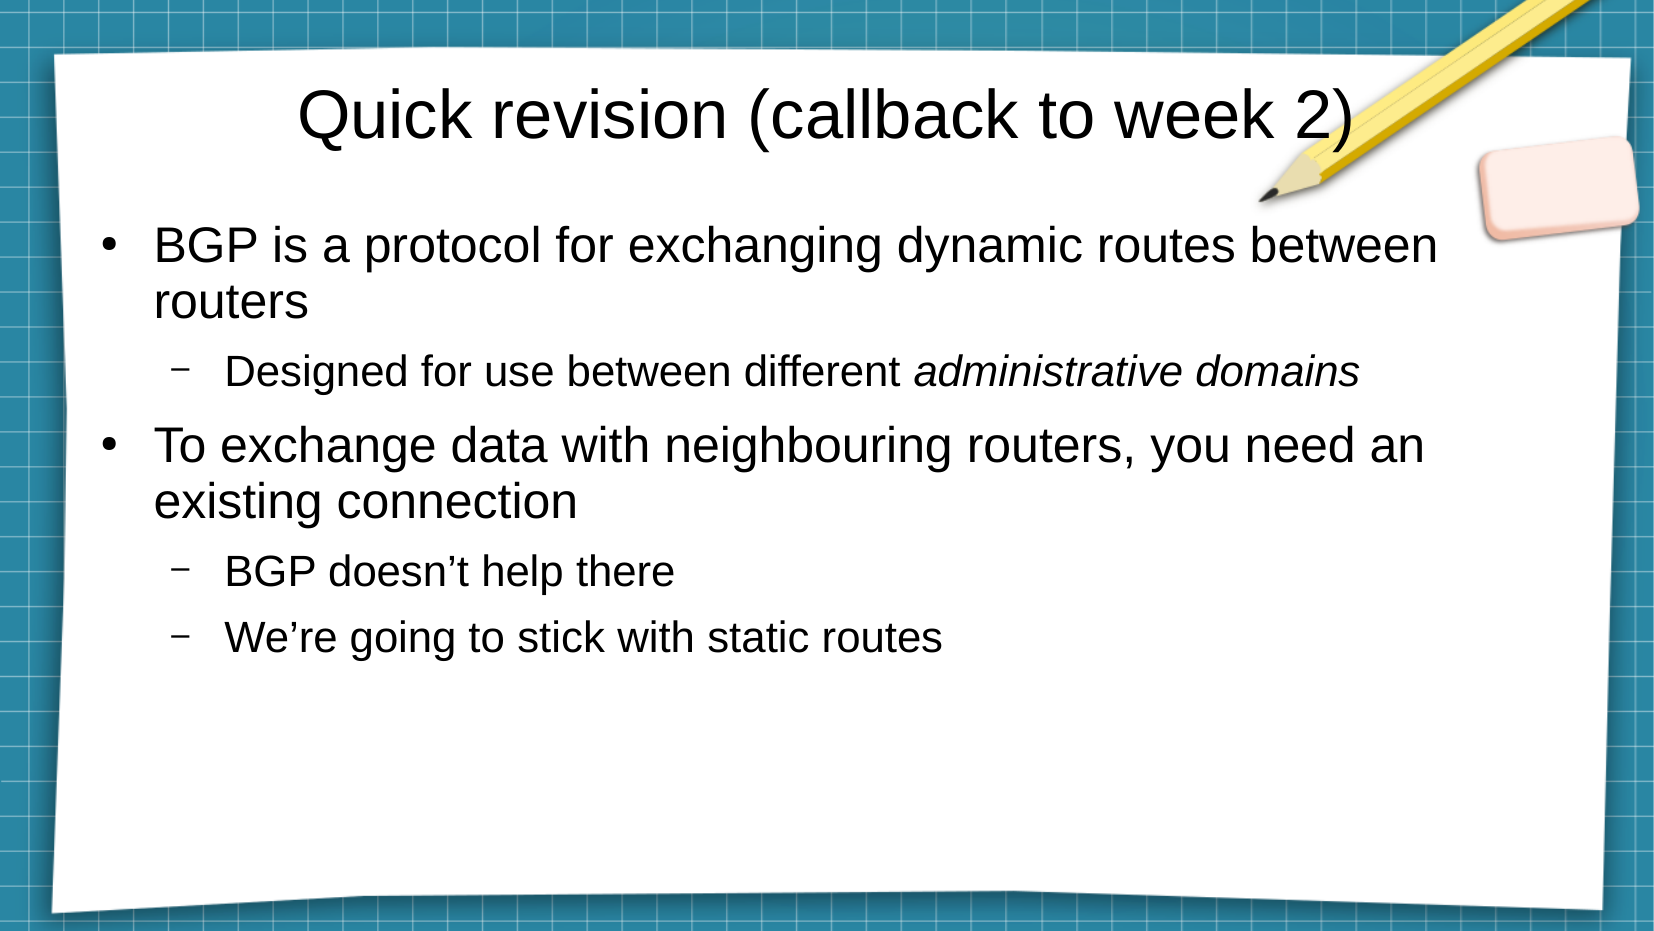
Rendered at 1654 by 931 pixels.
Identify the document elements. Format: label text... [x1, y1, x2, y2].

title Quick revision (callback to week 2) [82, 37, 1571, 193]
list BGP is a protocol for exchanging dynamic routes between routers Designed for use between different administrative domains To exchange data with neighbouring routers, you need an existing connection BGP doesn’t help there We’re going to stick with static routes [82, 217, 1571, 758]
picture [0, 0, 1654, 931]
